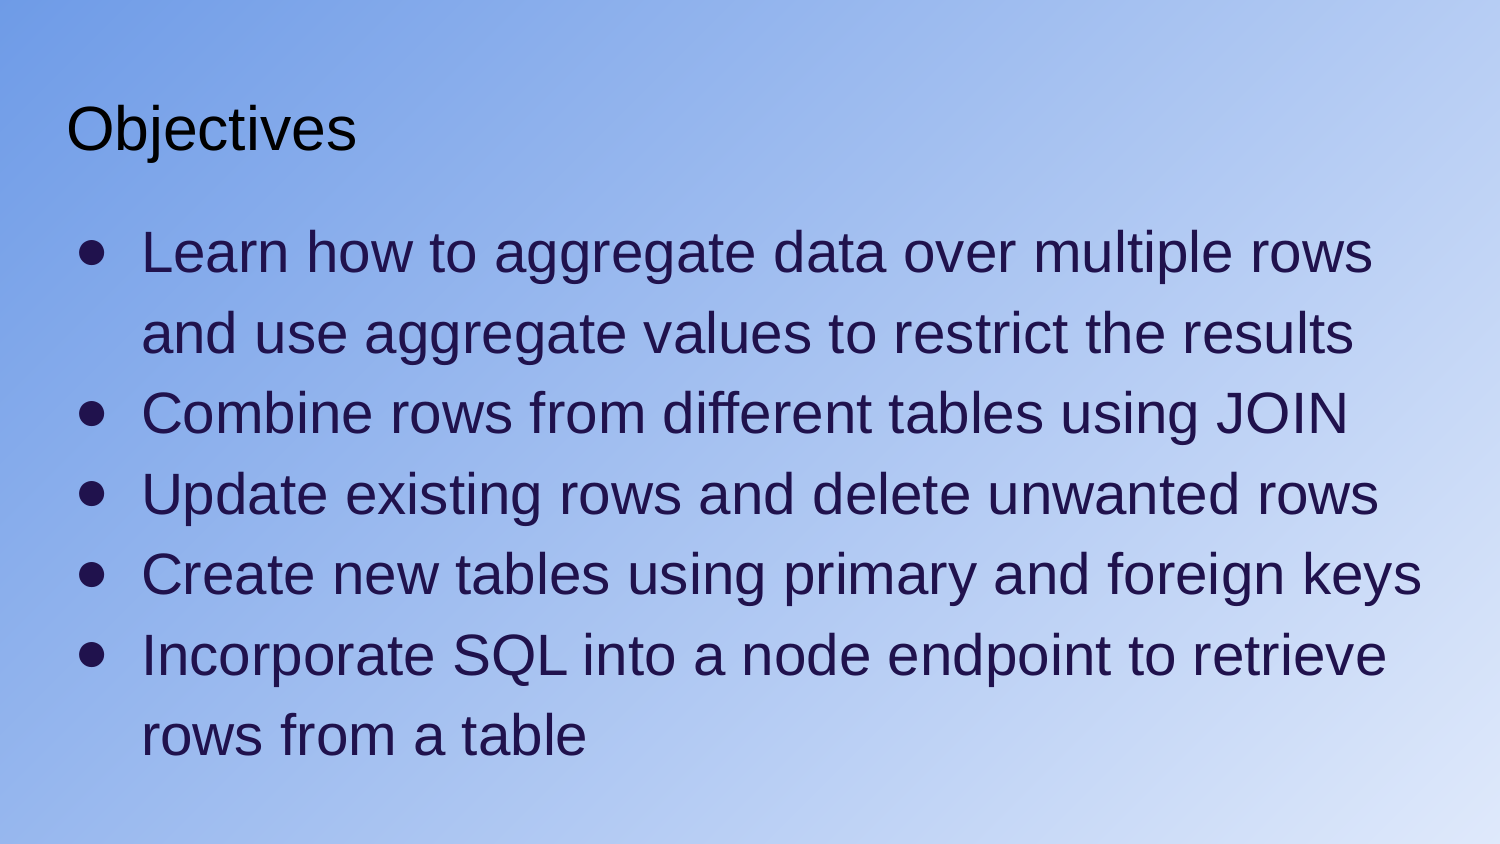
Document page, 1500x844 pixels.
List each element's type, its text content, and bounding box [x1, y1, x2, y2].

list Learn how to aggregate data over multiple rows and use aggregate values to restrict the results Combine rows from different tables using JOIN Update existing rows and delete unwanted rows Create new tables using primary and foreign keys Incorporate SQL into a node endpoint to retrieve rows from a table [51, 189, 1449, 750]
title Objectives [51, 72, 1449, 167]
